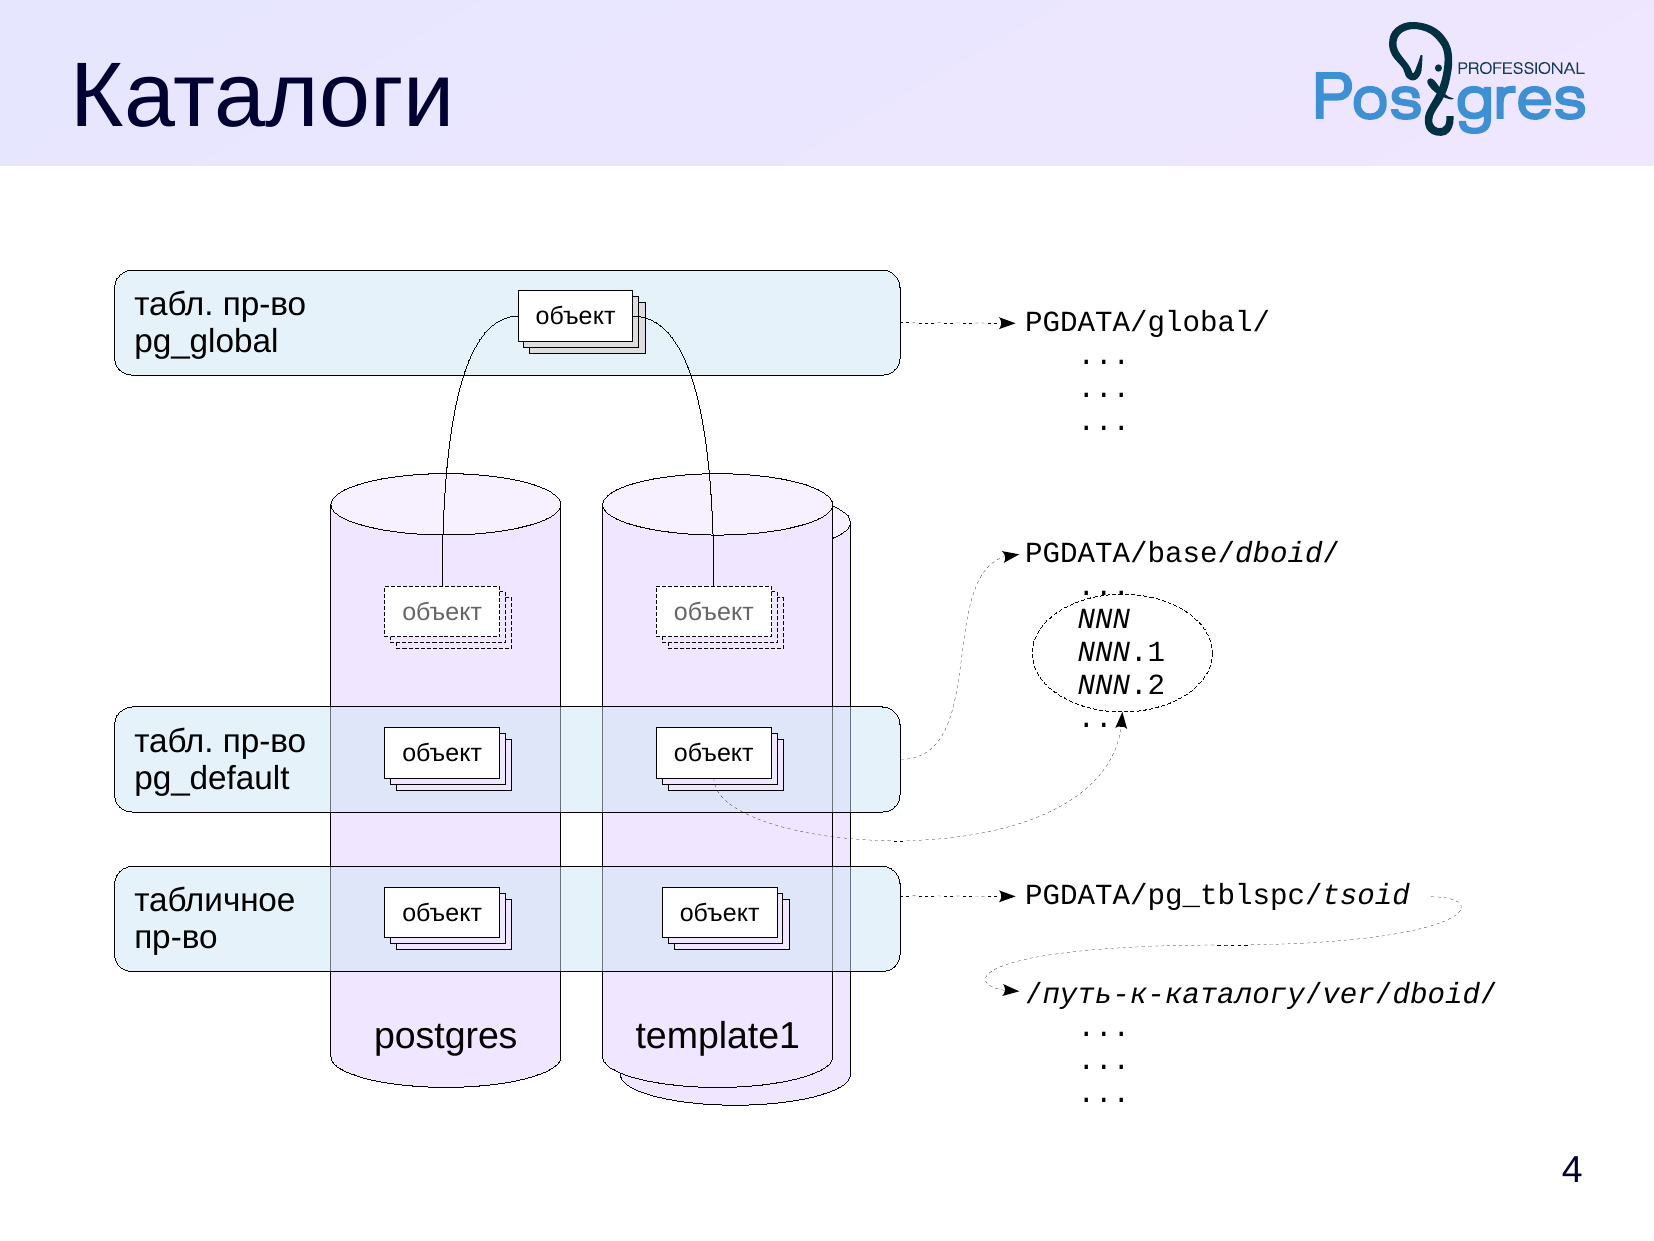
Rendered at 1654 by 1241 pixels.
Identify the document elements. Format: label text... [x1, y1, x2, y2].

text_box таблица [396, 899, 512, 950]
text_box объект [662, 887, 778, 938]
text_box табл. пр-во pg_global [114, 270, 901, 376]
text_box postgres [330, 505, 561, 706]
text_box template1 [602, 813, 833, 866]
text_box таблица [390, 893, 506, 944]
text_box [833, 813, 851, 866]
text_box таблица [390, 591, 506, 643]
text_box табличное пр-во [114, 866, 901, 972]
text_box postgres [330, 972, 561, 1088]
text_box [620, 972, 851, 1106]
text_box объект [384, 586, 500, 637]
text_box [833, 525, 851, 706]
text_box таблица [390, 733, 506, 785]
text_box таблица [662, 733, 778, 785]
text_box template1 [602, 972, 833, 1088]
text_box postgres [330, 813, 561, 866]
text_box PGDATA/global/ ... ... ... PGDATA/base/dboid/ ... NNN NNN.1 NNN.2 ... PGDATA/pg_tblspc/tsoid /путь-к-каталогу/ver/dboid/ ... ... ... [1010, 300, 1651, 1119]
text_box таблица [668, 893, 783, 944]
text_box объект [656, 727, 772, 779]
text_box объект [656, 586, 772, 637]
text_box template1 [602, 507, 833, 706]
text_box таблица [396, 739, 512, 791]
text_box таблица [529, 302, 646, 354]
text_box объект [384, 887, 500, 938]
text_box табл. пр-во pg_default [114, 706, 901, 813]
text_box таблица [668, 739, 784, 791]
text_box таблица [662, 591, 778, 643]
text_box таблица [674, 899, 790, 950]
text_box таблица [396, 597, 512, 649]
text_box объект [384, 727, 500, 779]
title Каталоги [70, 43, 1291, 147]
text_box таблица [523, 317, 639, 348]
text_box объект [518, 290, 633, 342]
text_box таблица [668, 597, 784, 649]
